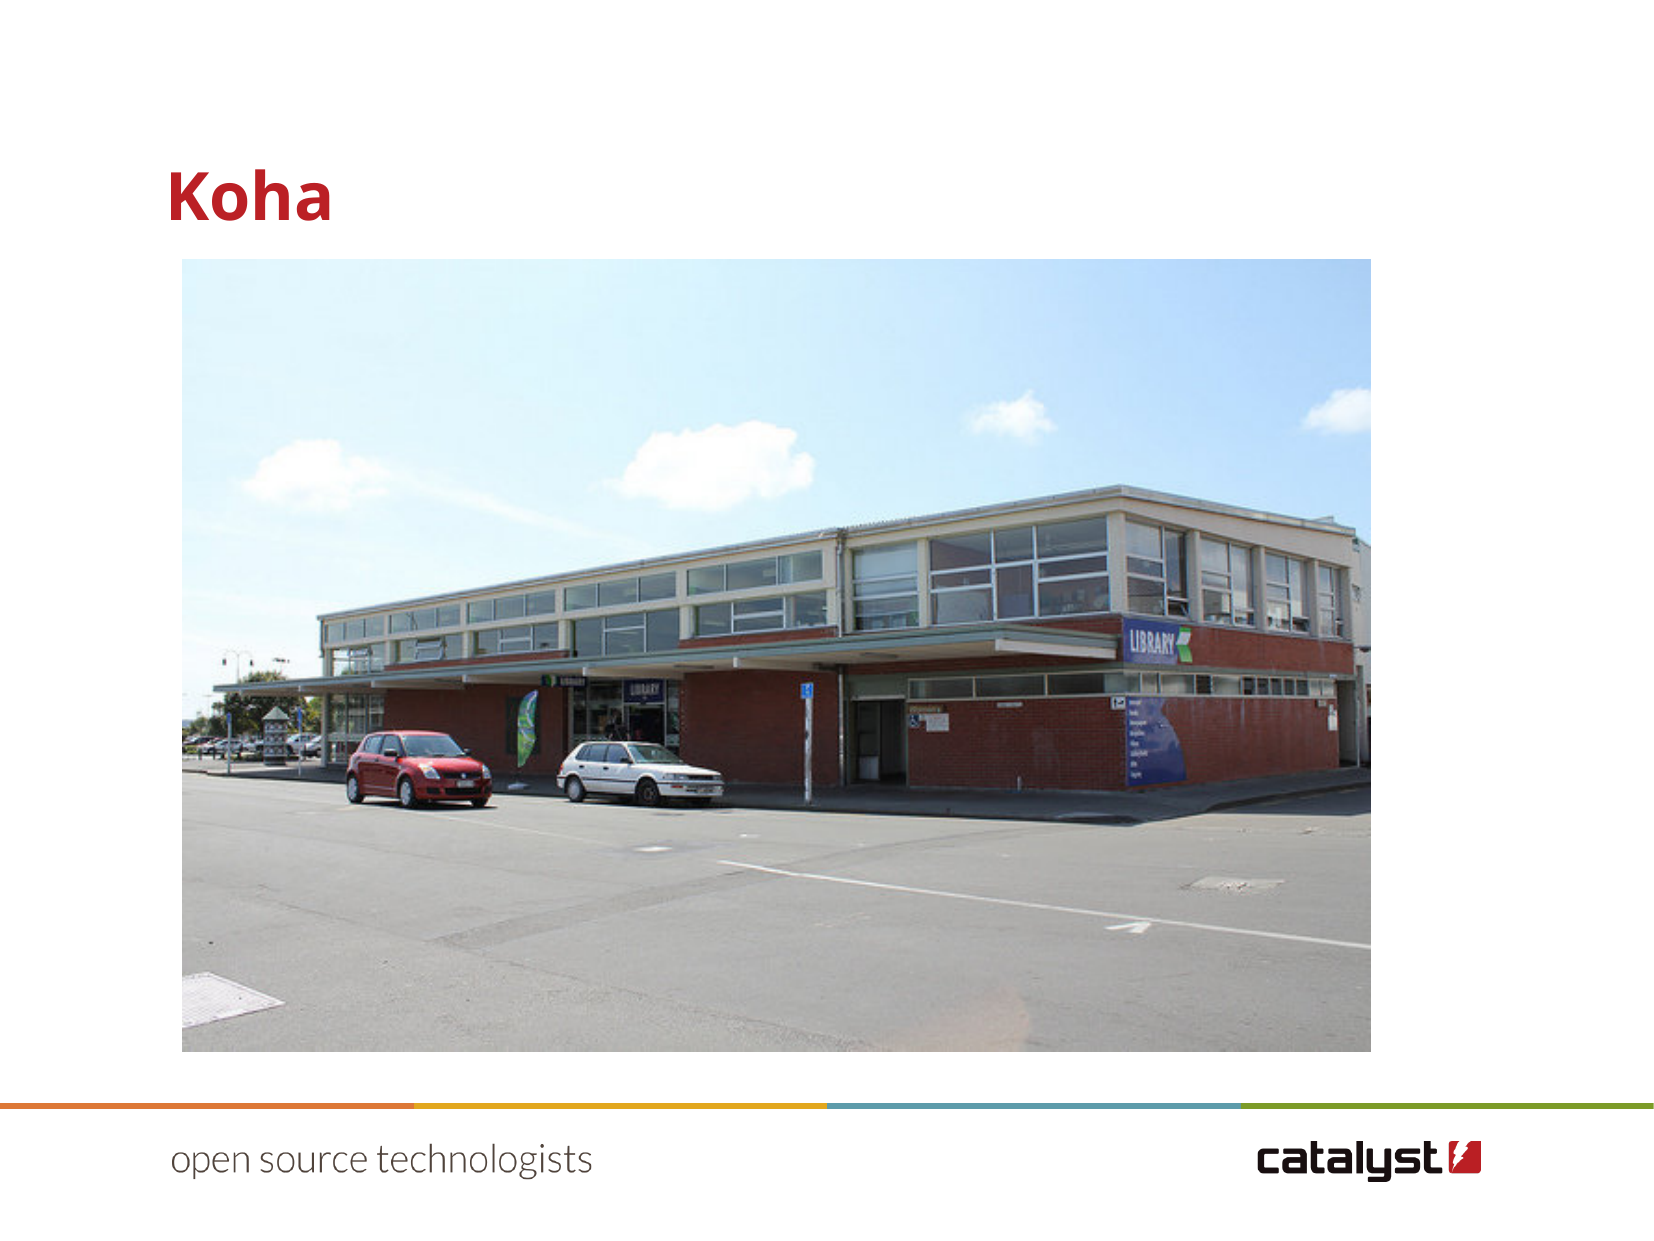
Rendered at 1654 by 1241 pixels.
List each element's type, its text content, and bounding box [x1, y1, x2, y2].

title Koha [165, 90, 1489, 298]
picture [0, 1103, 1654, 1182]
picture [182, 259, 1371, 1052]
